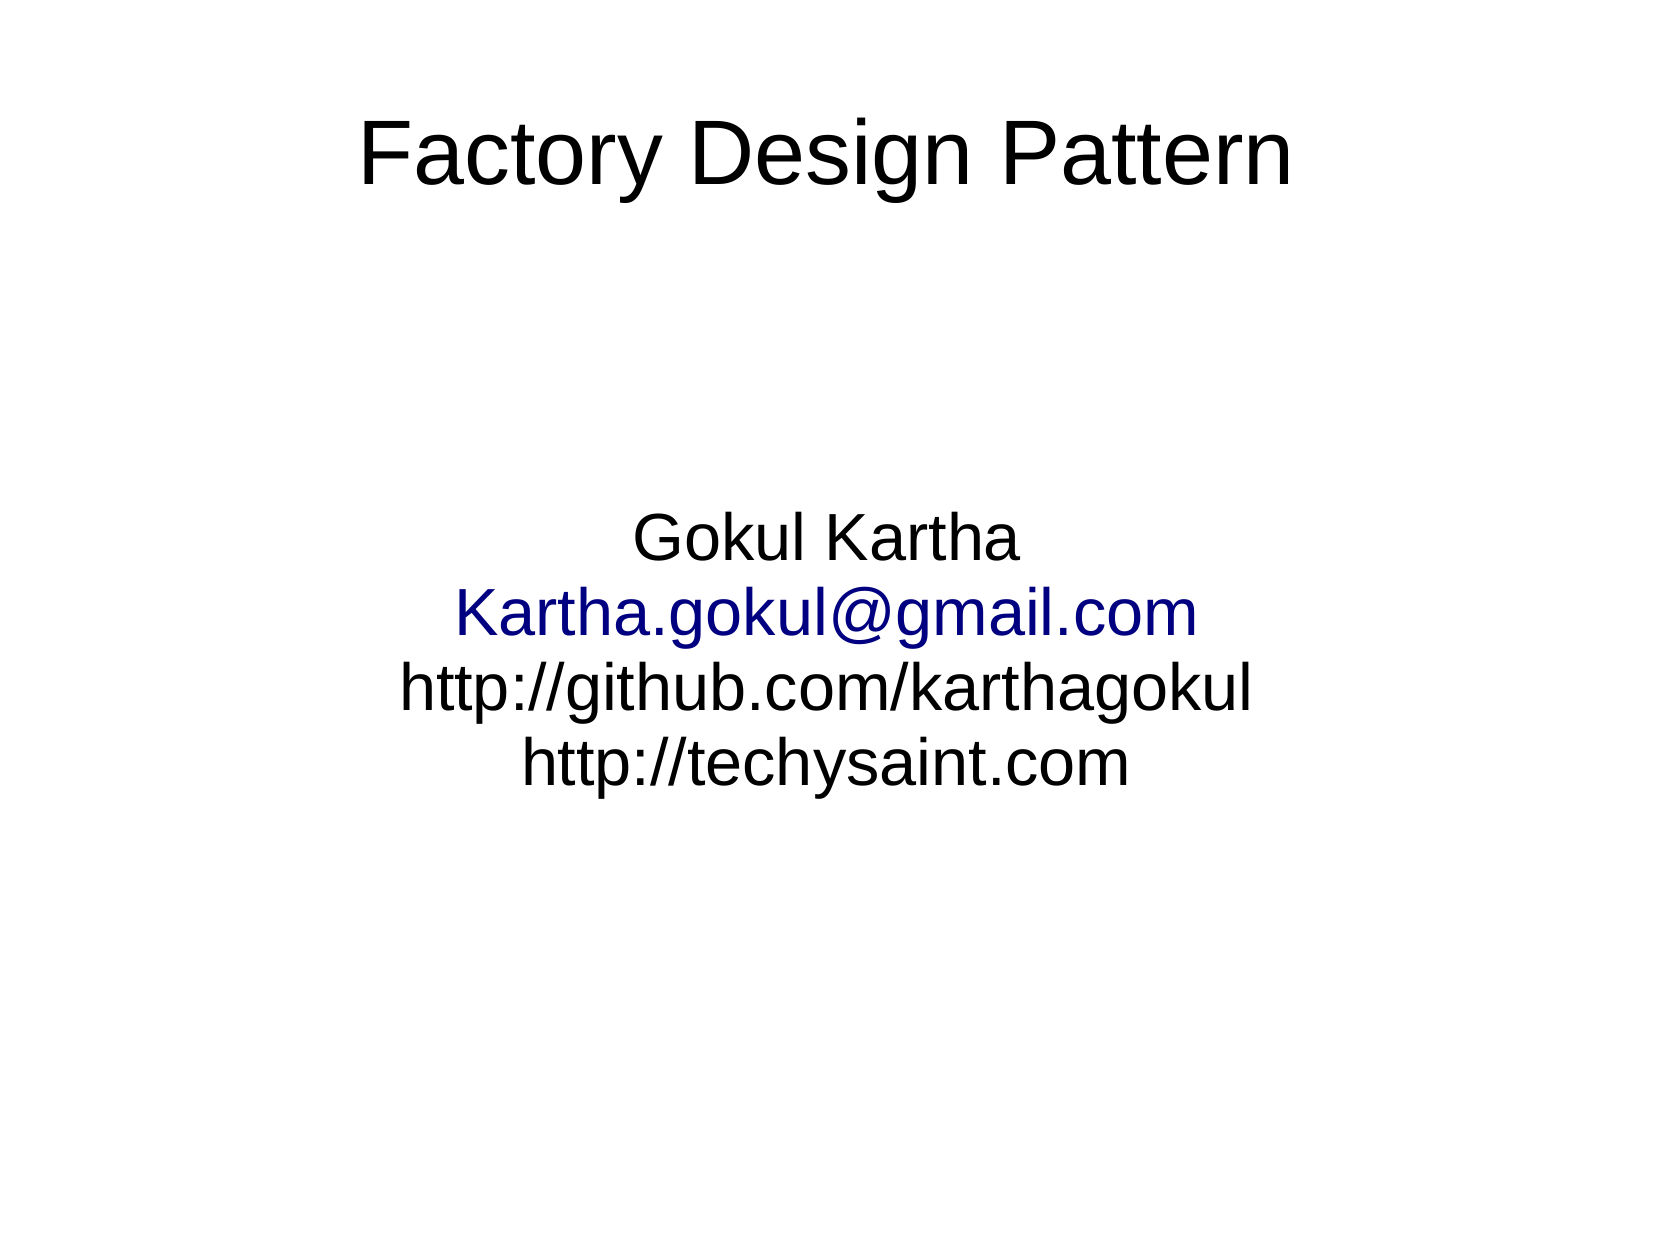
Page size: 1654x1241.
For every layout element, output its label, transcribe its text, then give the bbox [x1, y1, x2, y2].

subtitle Gokul Kartha Kartha.gokul@gmail.com http://github.com/karthagokul http://techysaint.com [82, 290, 1571, 1010]
title Factory Design Pattern [82, 49, 1571, 257]
